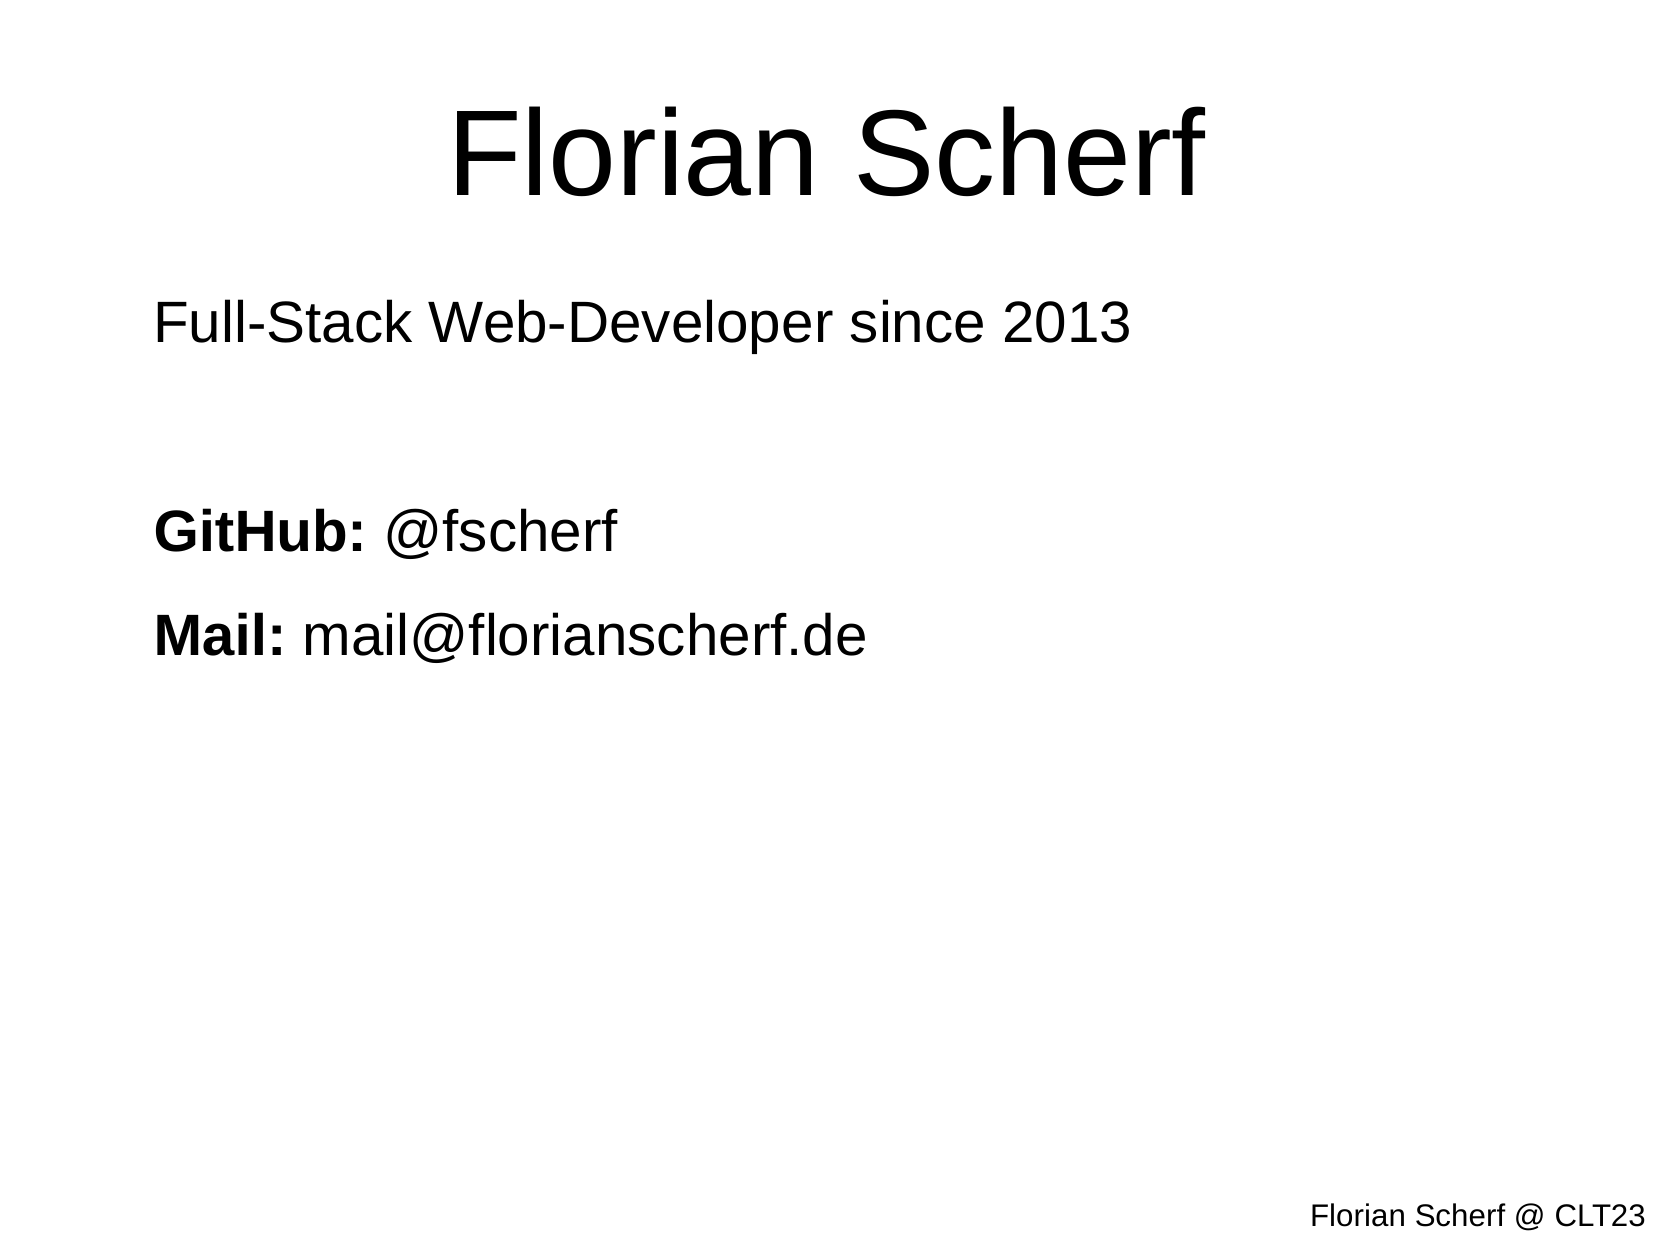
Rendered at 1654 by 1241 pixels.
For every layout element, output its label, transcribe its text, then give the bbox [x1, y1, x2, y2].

list Full-Stack Web-Developer since 2013 GitHub: @fscherf Mail: mail@florianscherf.de [82, 290, 1571, 1010]
list Florian Scherf @ CLT23 [1239, 1197, 1654, 1241]
title Florian Scherf [82, 49, 1571, 257]
